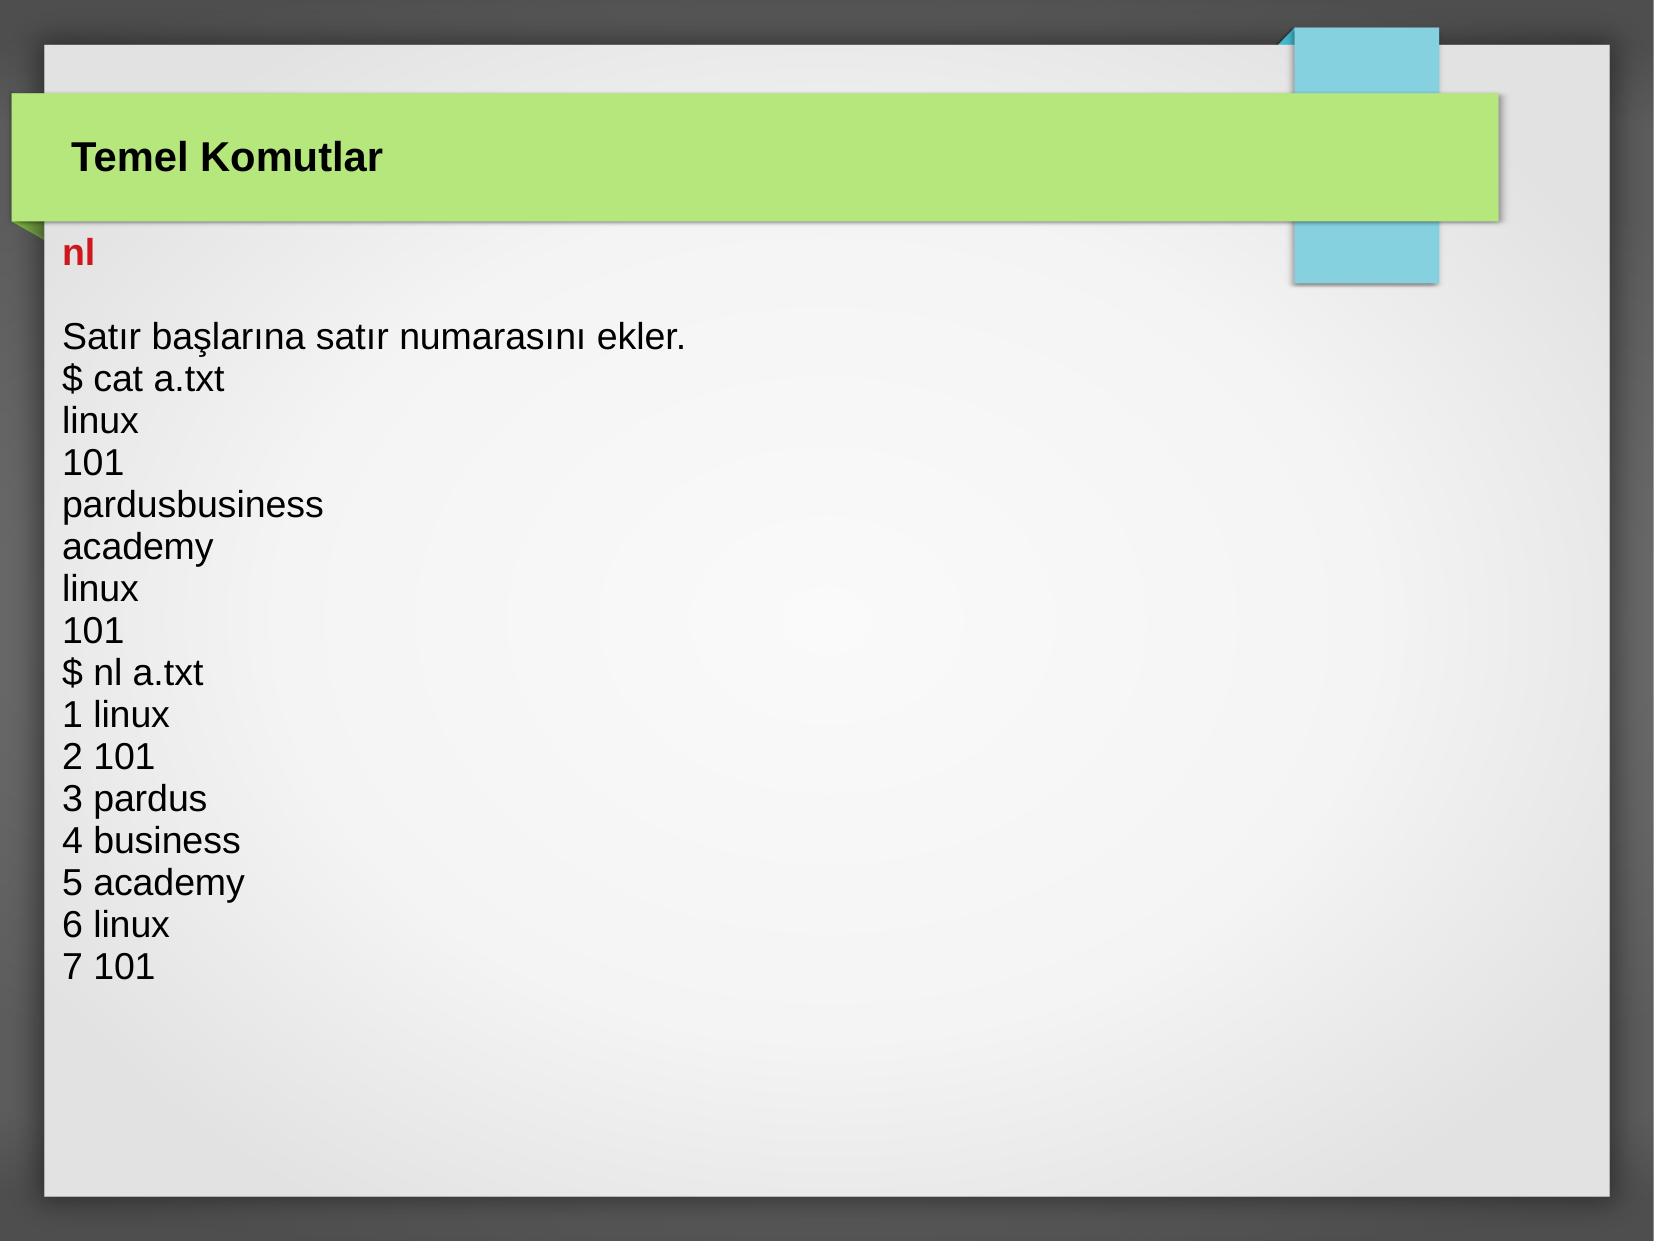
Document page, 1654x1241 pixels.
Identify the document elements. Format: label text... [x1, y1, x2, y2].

text_box Temel Komutlar [56, 126, 426, 207]
text_box nl Satır başlarına satır numarasını ekler. $ cat a.txt linux 101 pardusbusiness academy linux 101 $ nl a.txt 1 linux 2 101 3 pardus 4 business 5 academy 6 linux 7 101 [47, 224, 702, 996]
picture [0, 0, 1654, 1241]
